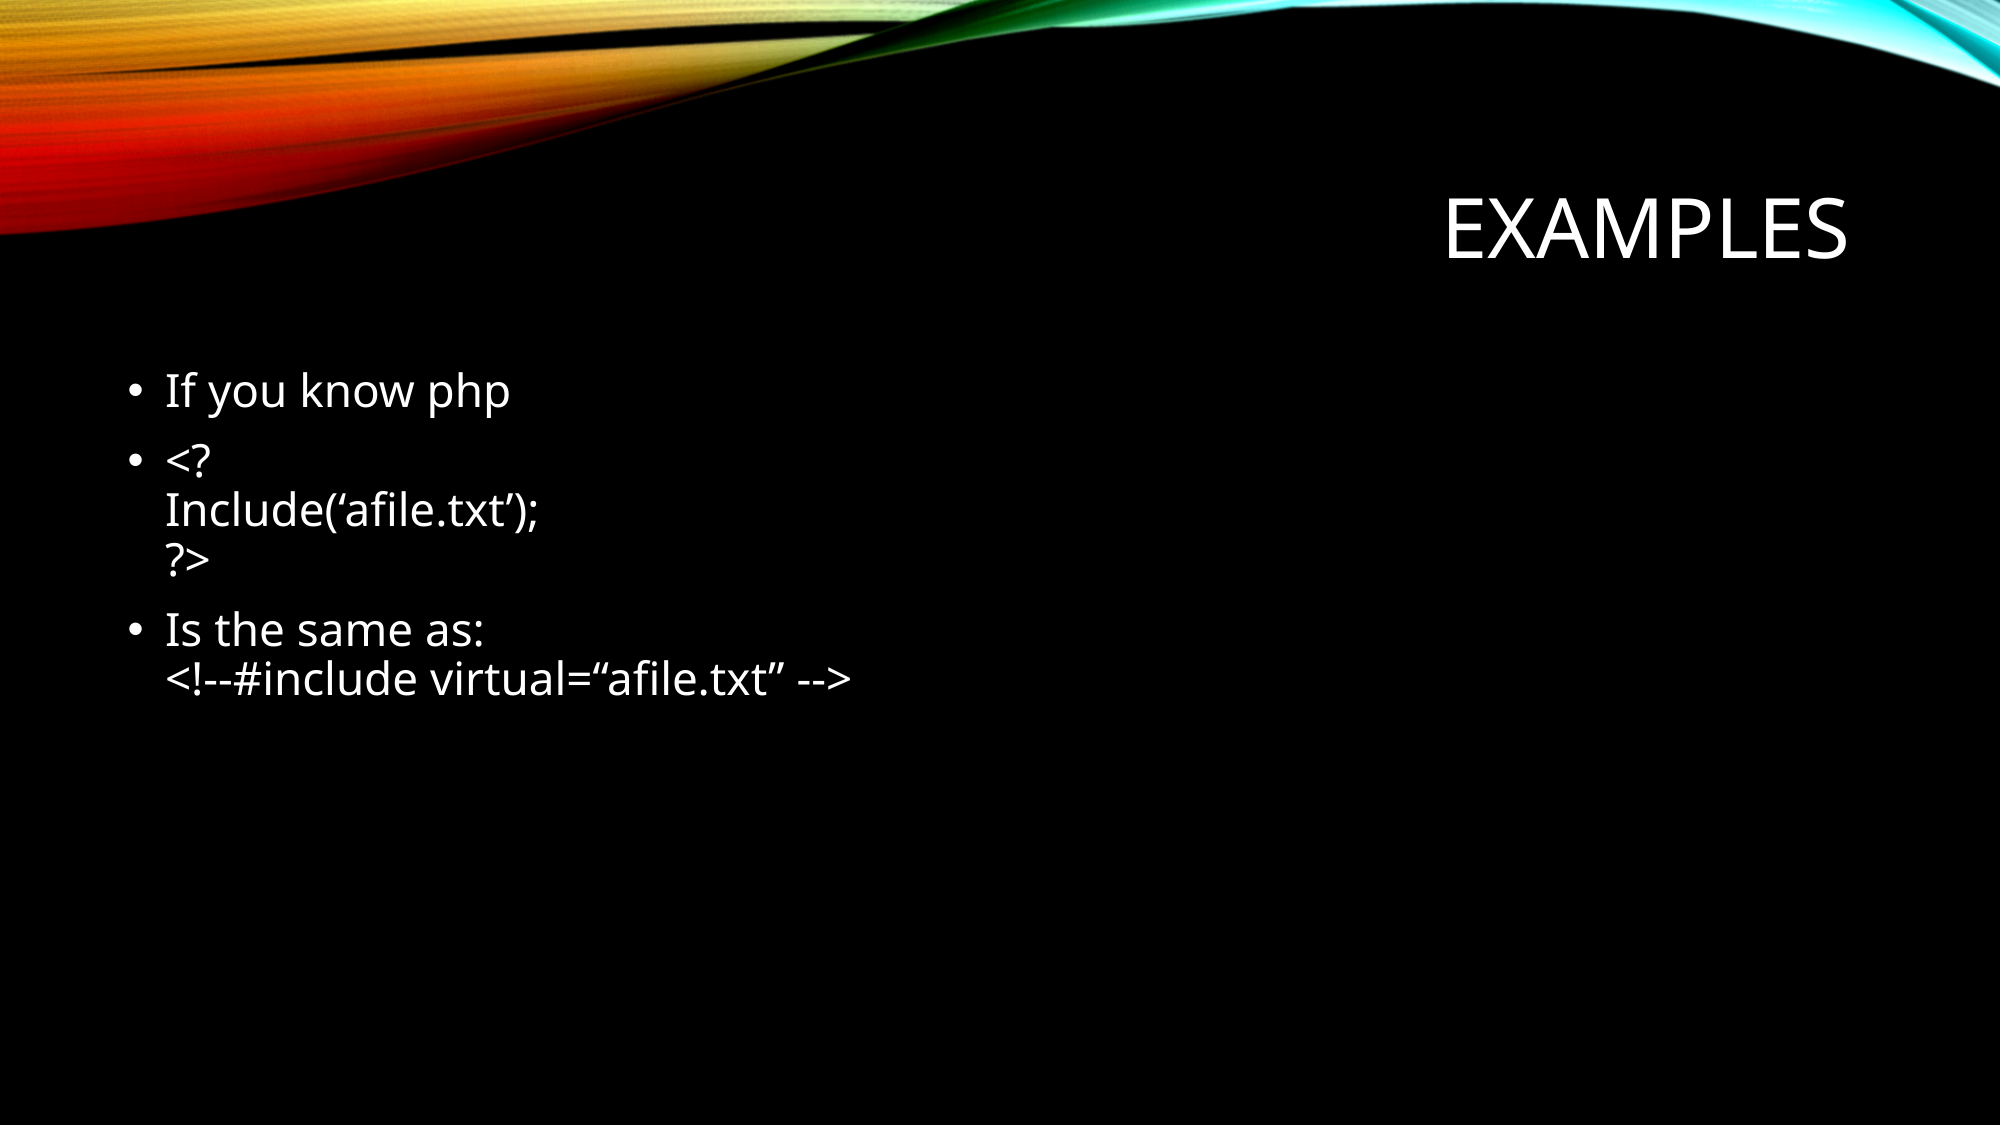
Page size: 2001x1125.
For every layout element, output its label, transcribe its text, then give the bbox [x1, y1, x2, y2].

picture [0, 0, 2000, 237]
title Examples [474, 125, 1888, 338]
list If you know php <? Include(‘afile.txt’); ?> Is the same as: <!--#include virtual=“afile.txt” --> [112, 360, 1888, 1021]
